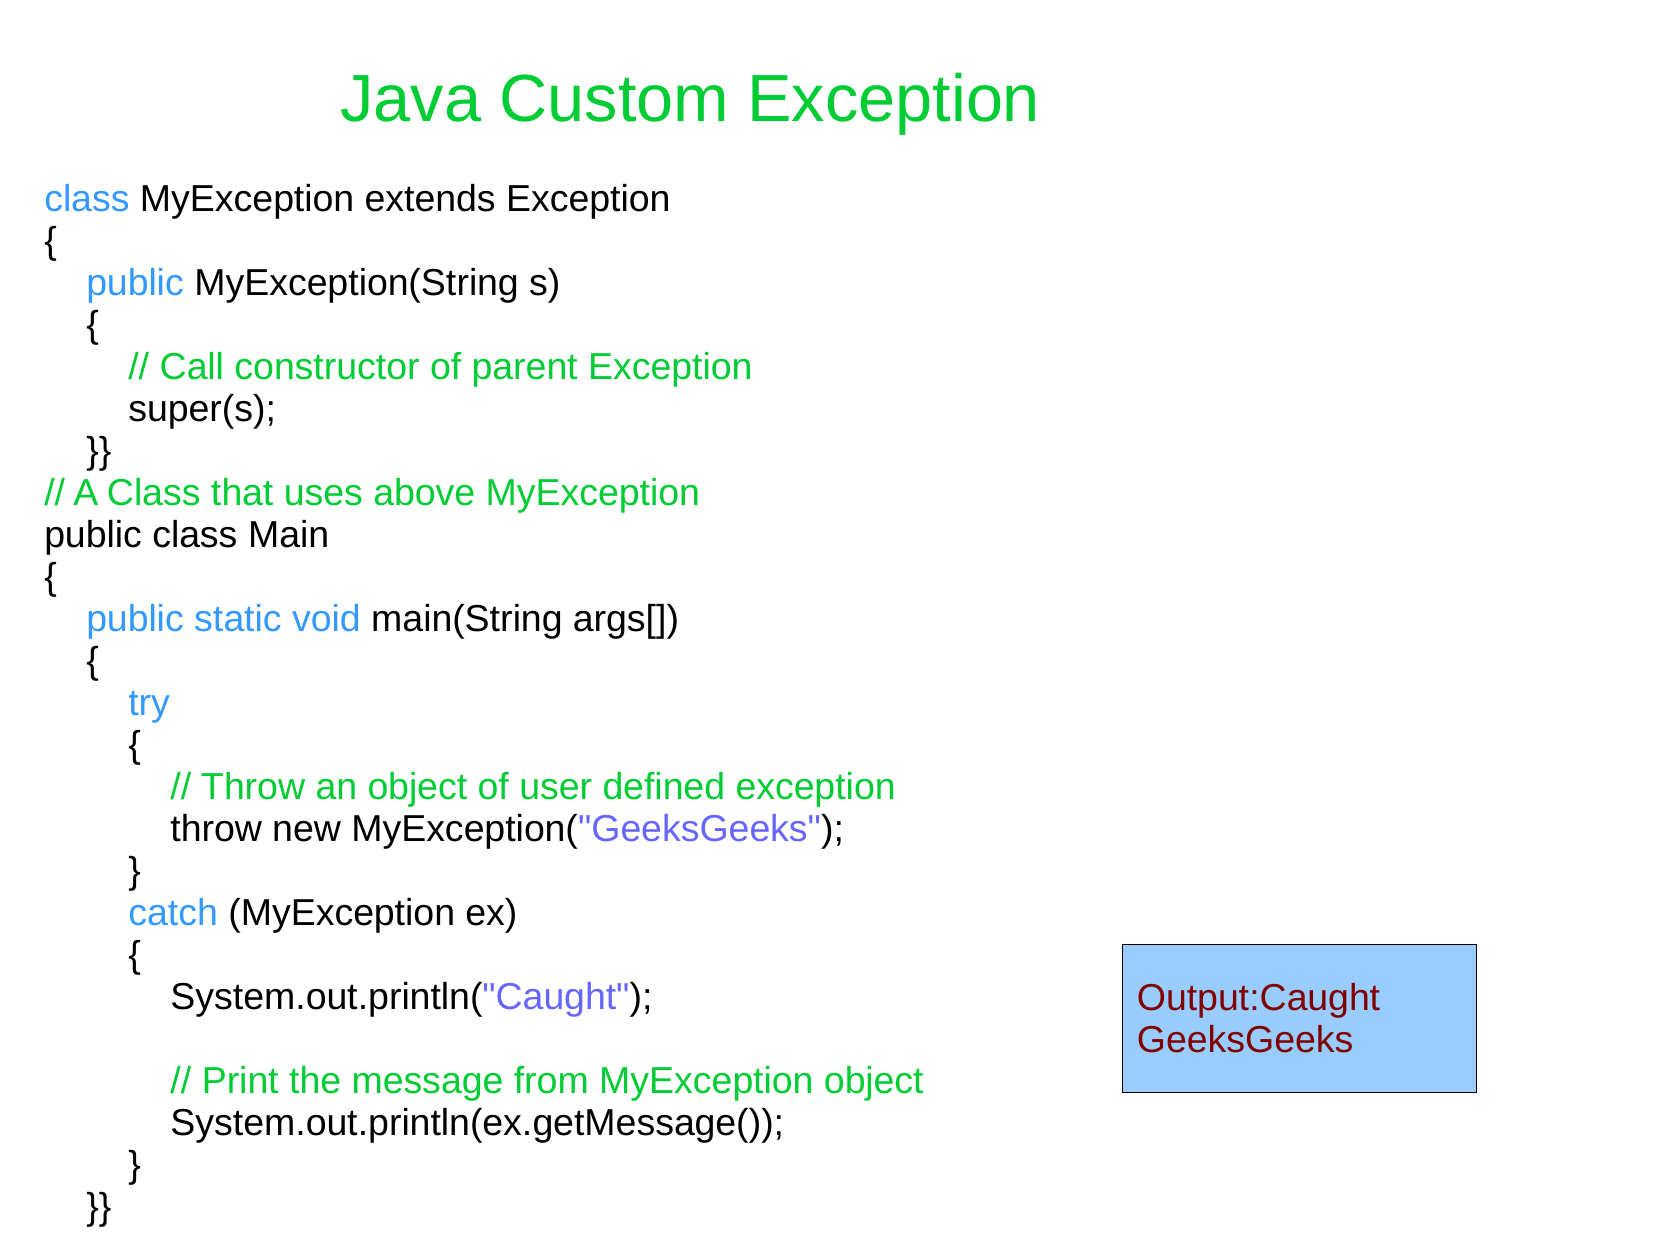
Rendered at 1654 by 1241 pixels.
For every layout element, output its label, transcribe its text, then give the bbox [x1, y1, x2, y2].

text_box Output:Caught GeeksGeeks [1122, 944, 1477, 1093]
text_box Java Custom Exception class MyException extends Exception { public MyException(String s) { // Call constructor of parent Exception super(s); }} // A Class that uses above MyException public class Main { public static void main(String args[]) { try { // Throw an object of user defined exception throw new MyException("GeeksGeeks"); } catch (MyException ex) { System.out.println("Caught"); // Print the message from MyException object System.out.println(ex.getMessage()); } }} [29, 5, 1477, 1241]
